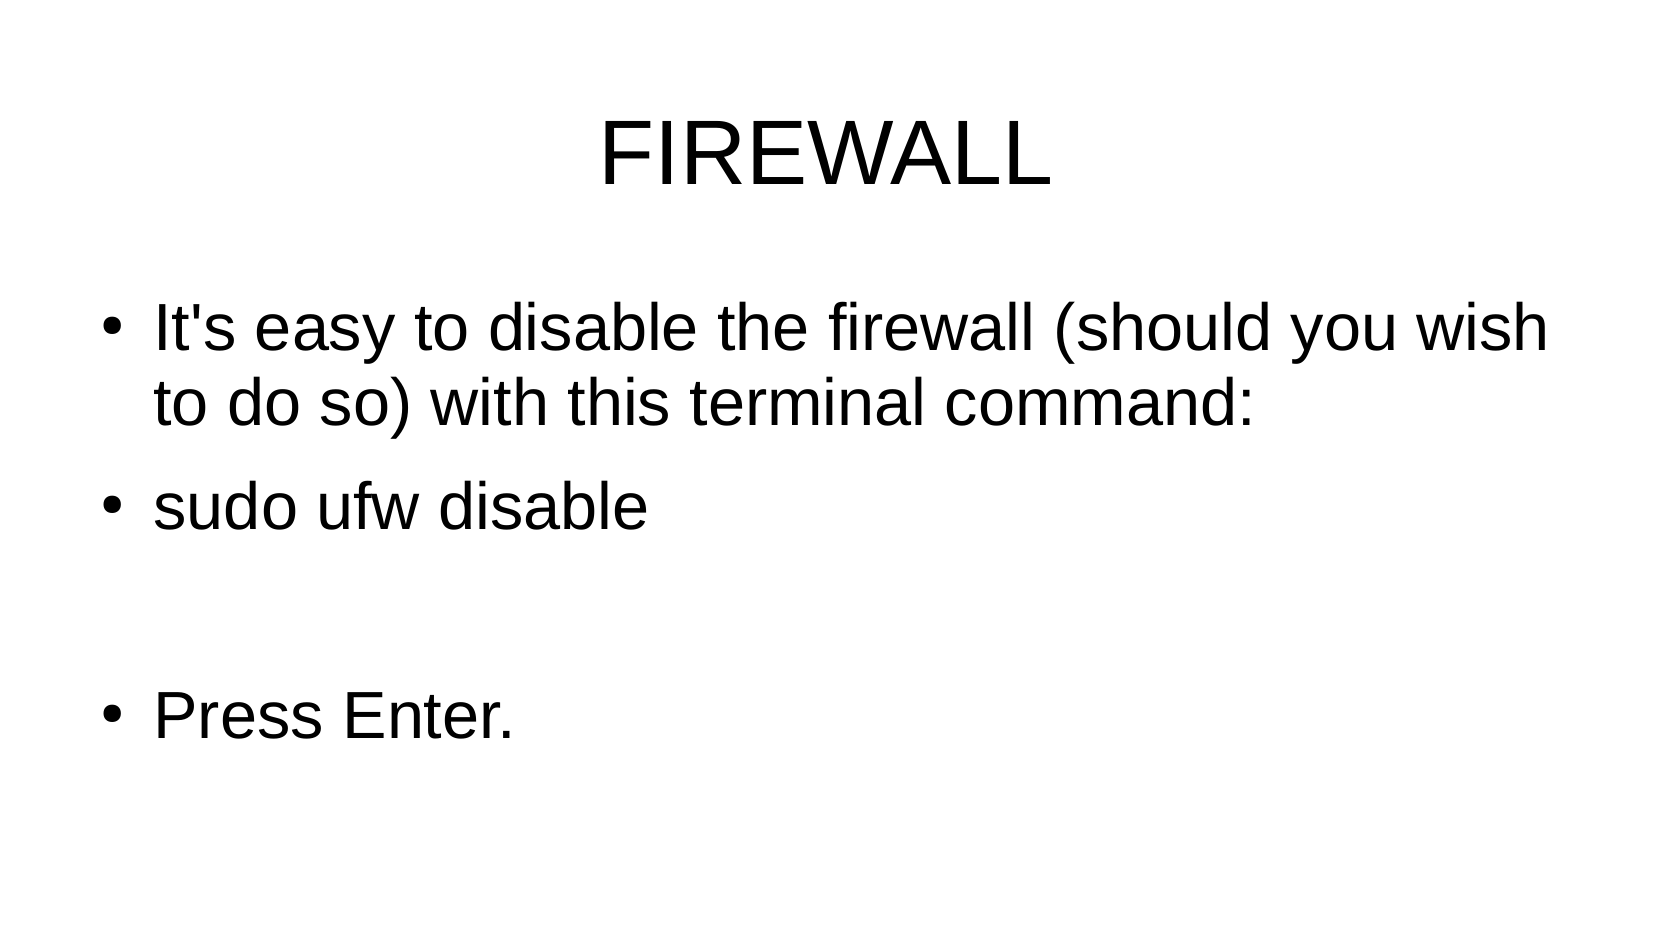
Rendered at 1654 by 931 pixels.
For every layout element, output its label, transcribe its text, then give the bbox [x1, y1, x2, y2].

list It's easy to disable the firewall (should you wish to do so) with this terminal command: sudo ufw disable Press Enter. [82, 290, 1571, 931]
title FIREWALL [82, 49, 1571, 257]
